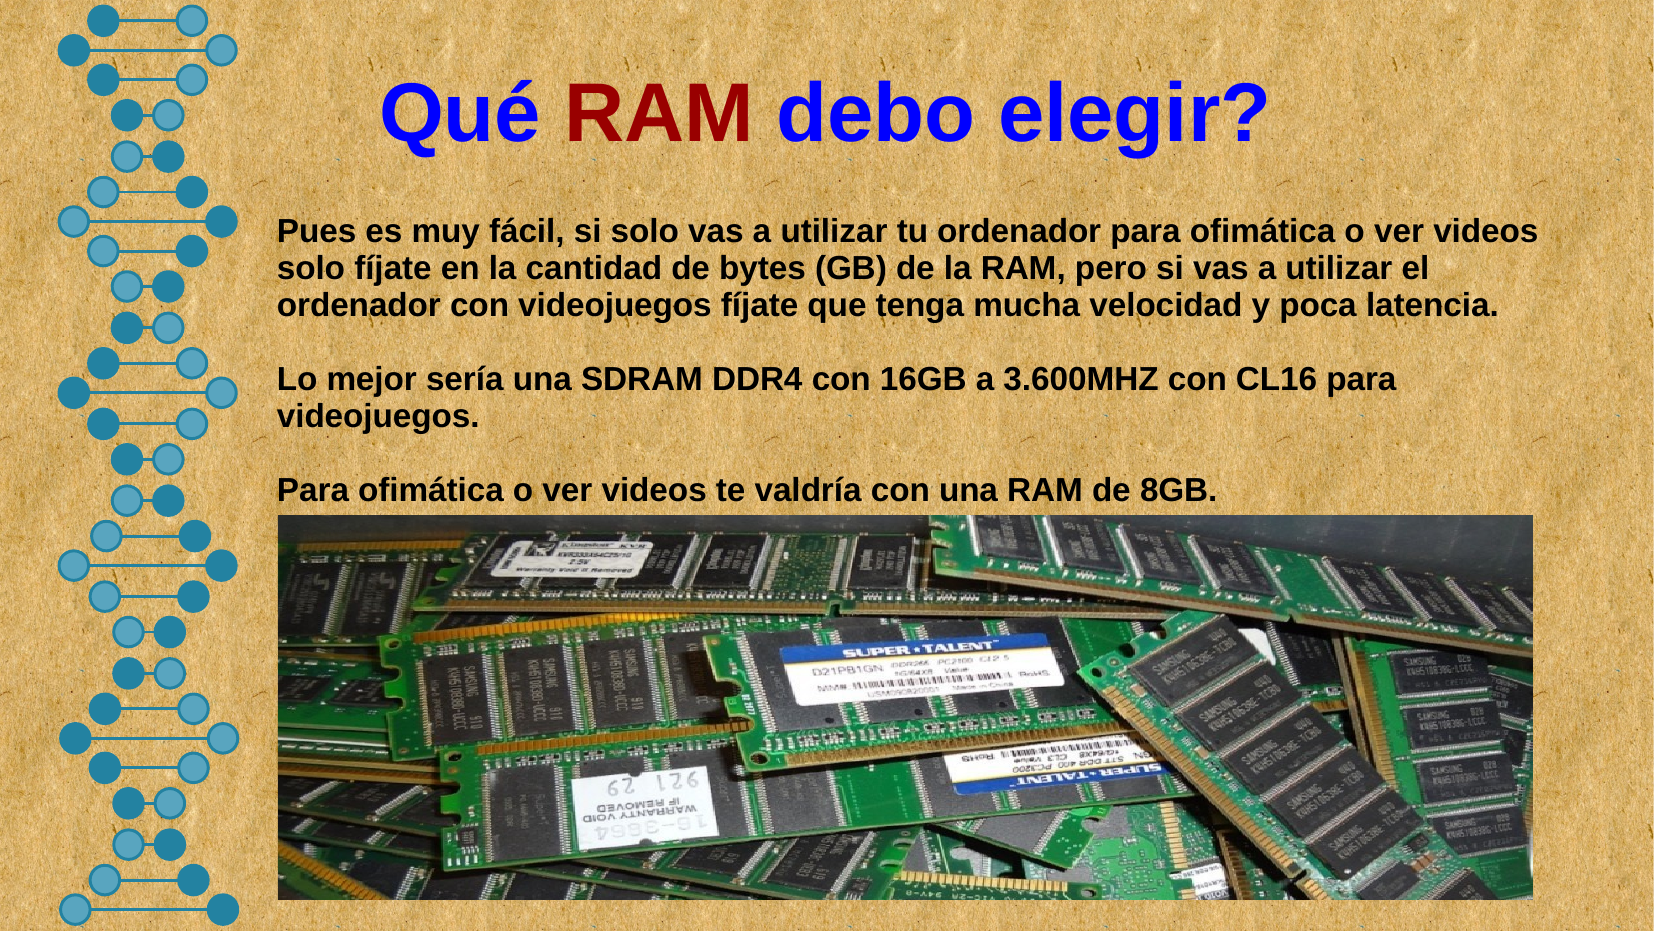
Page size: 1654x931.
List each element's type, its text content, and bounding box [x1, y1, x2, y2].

title Qué RAM debo elegir? [372, 19, 1279, 205]
text_box Pues es muy fácil, si solo vas a utilizar tu ordenador para ofimática o ver videos solo fíjate en la cantidad de bytes (GB) de la RAM, pero si vas a utilizar el ordenador con videojuegos fíjate que tenga mucha velocidad y poca latencia. Lo mejor sería una SDRAM DDR4 con 16GB a 3.600MHZ con CL16 para videojuegos. Para ofimática o ver videos te valdría con una RAM de 8GB. [262, 205, 1575, 516]
picture [0, 0, 1654, 931]
